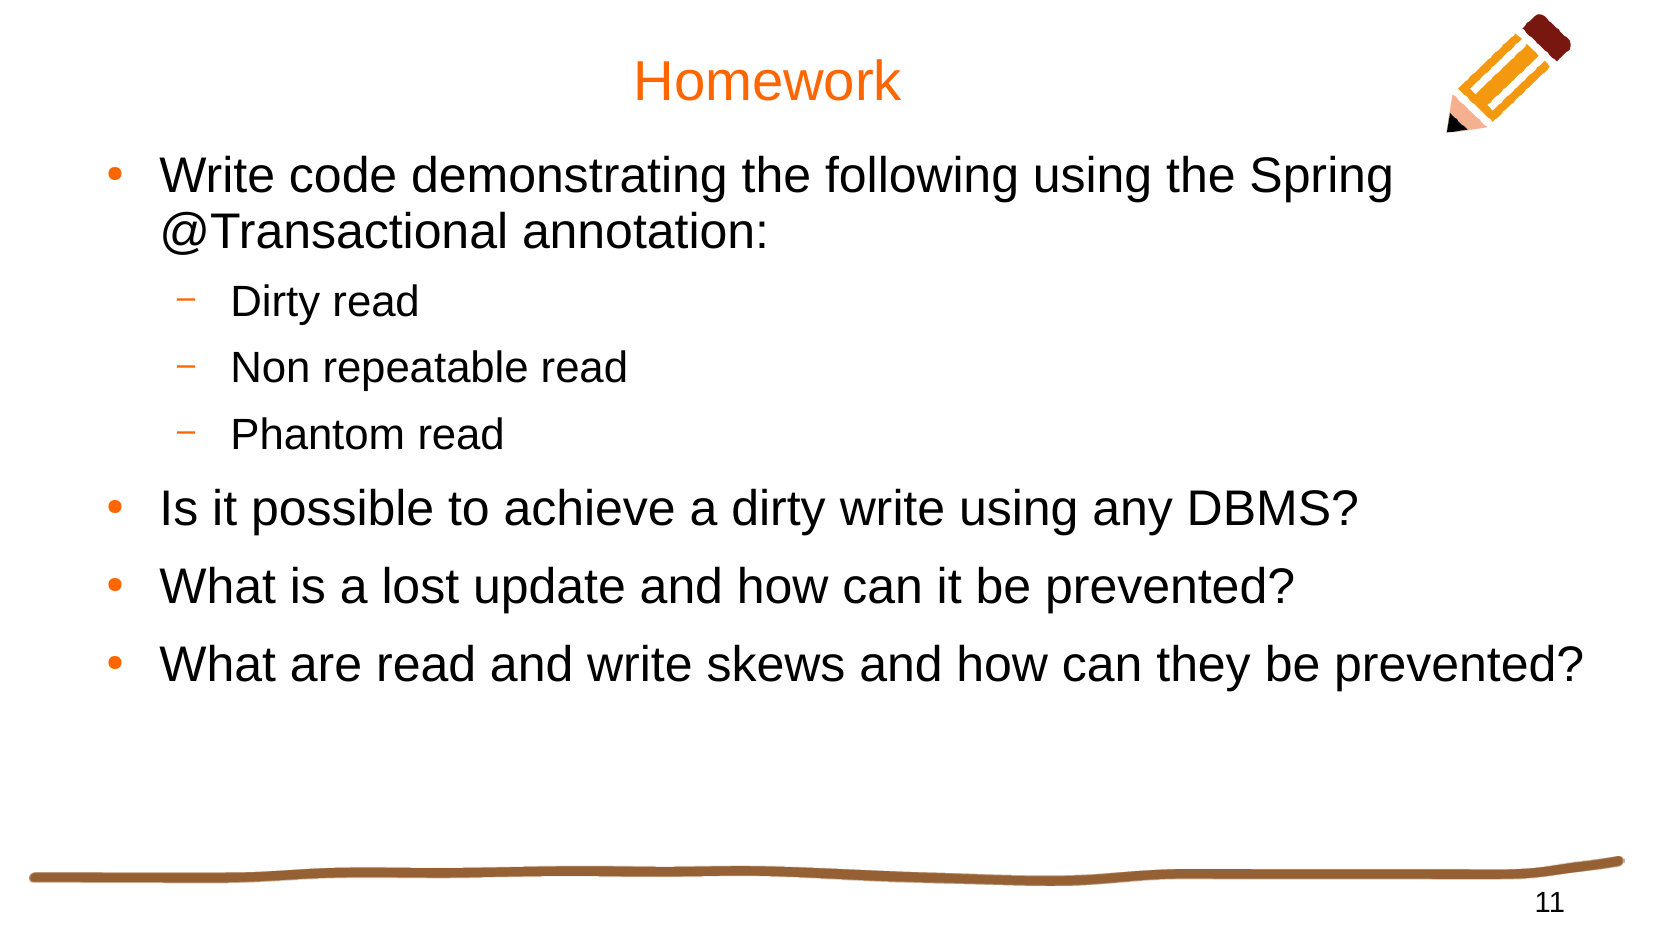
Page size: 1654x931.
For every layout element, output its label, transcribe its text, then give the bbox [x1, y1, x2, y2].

list Write code demonstrating the following using the Spring @Transactional annotation: Dirty read Non repeatable read Phantom read Is it possible to achieve a dirty write using any DBMS? What is a lost update and how can it be prevented? What are read and write skews and how can they be prevented? [88, 147, 1595, 827]
picture [1446, 14, 1571, 133]
picture [29, 856, 1625, 886]
title Homework [88, 29, 1447, 133]
